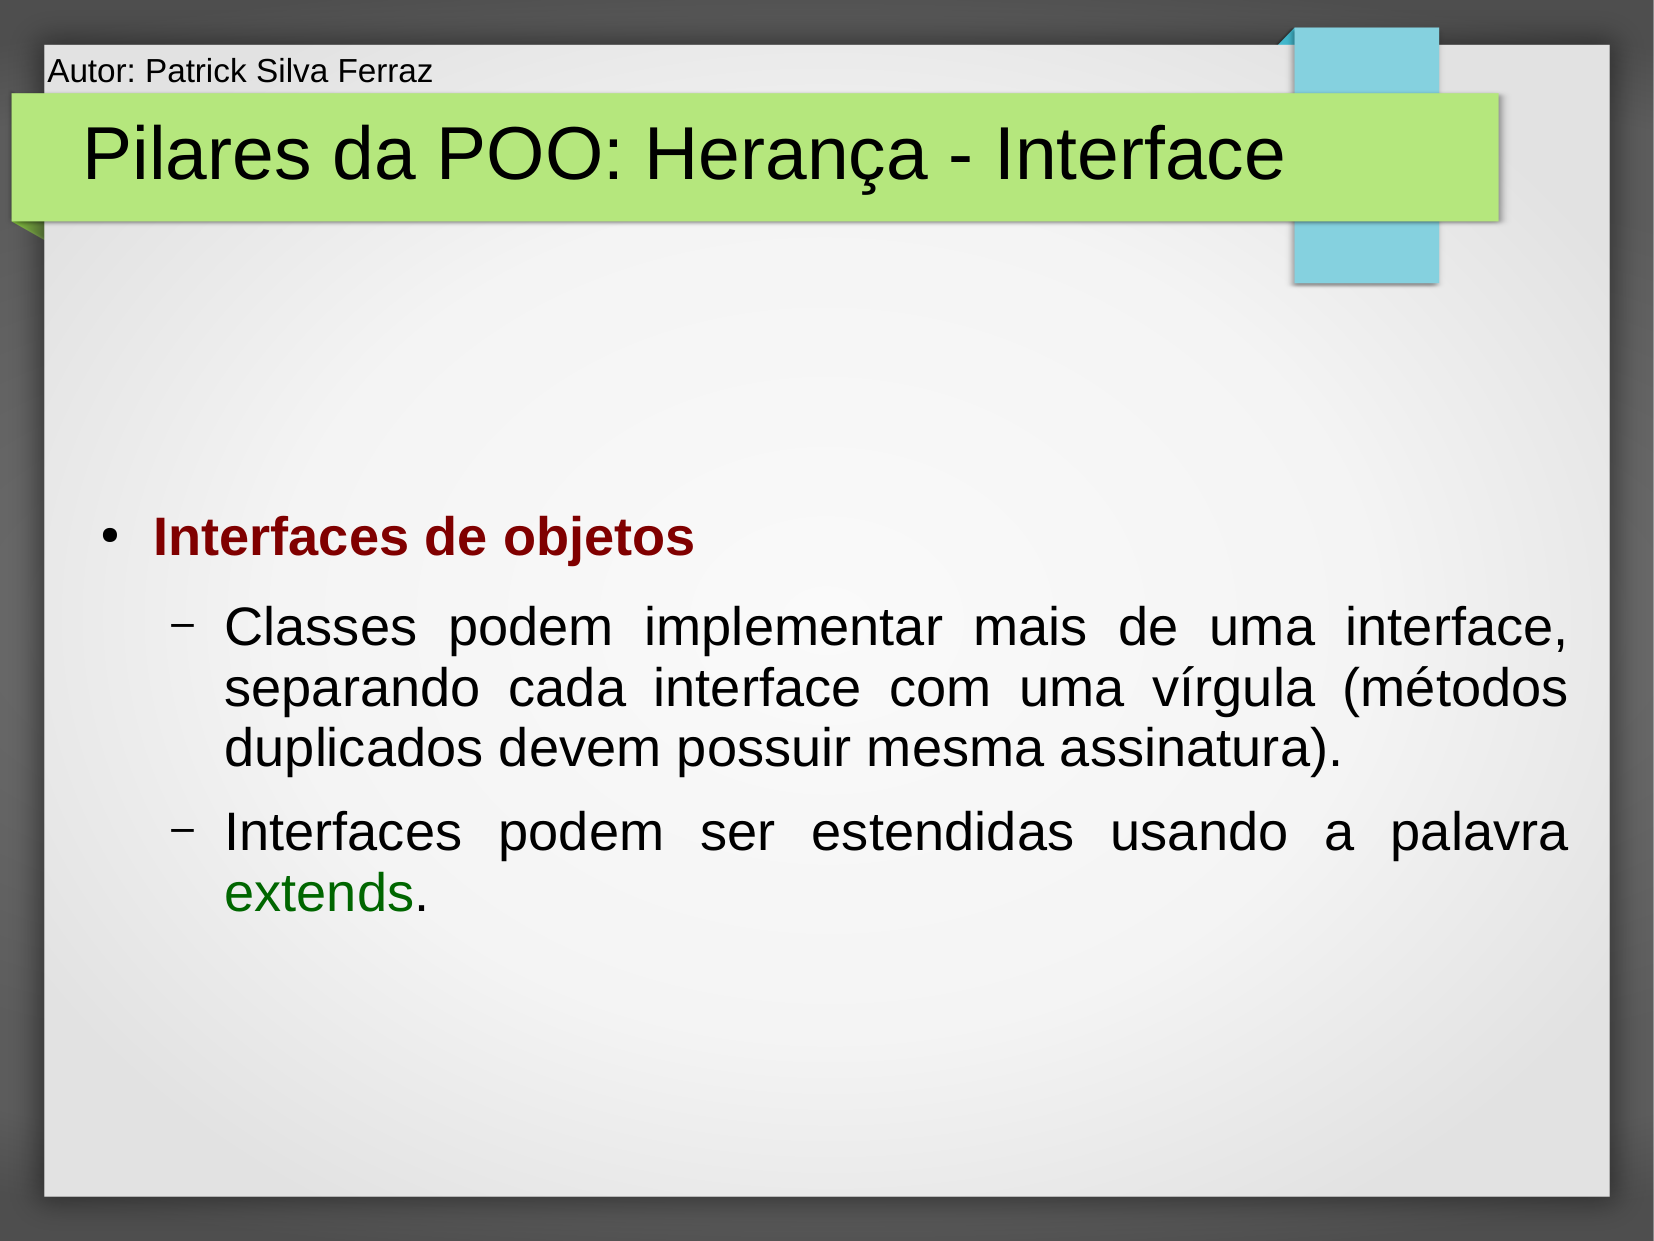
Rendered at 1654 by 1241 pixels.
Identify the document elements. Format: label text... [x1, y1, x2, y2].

text_box Autor: Patrick Silva Ferraz [47, 47, 876, 95]
title Pilares da POO: Herança - Interface [82, 69, 1465, 238]
list Interfaces de objetos Classes podem implementar mais de uma interface, separando cada interface com uma vírgula (métodos duplicados devem possuir mesma assinatura). Interfaces podem ser estendidas usando a palavra extends. [82, 295, 1571, 1134]
picture [0, 0, 1654, 1241]
